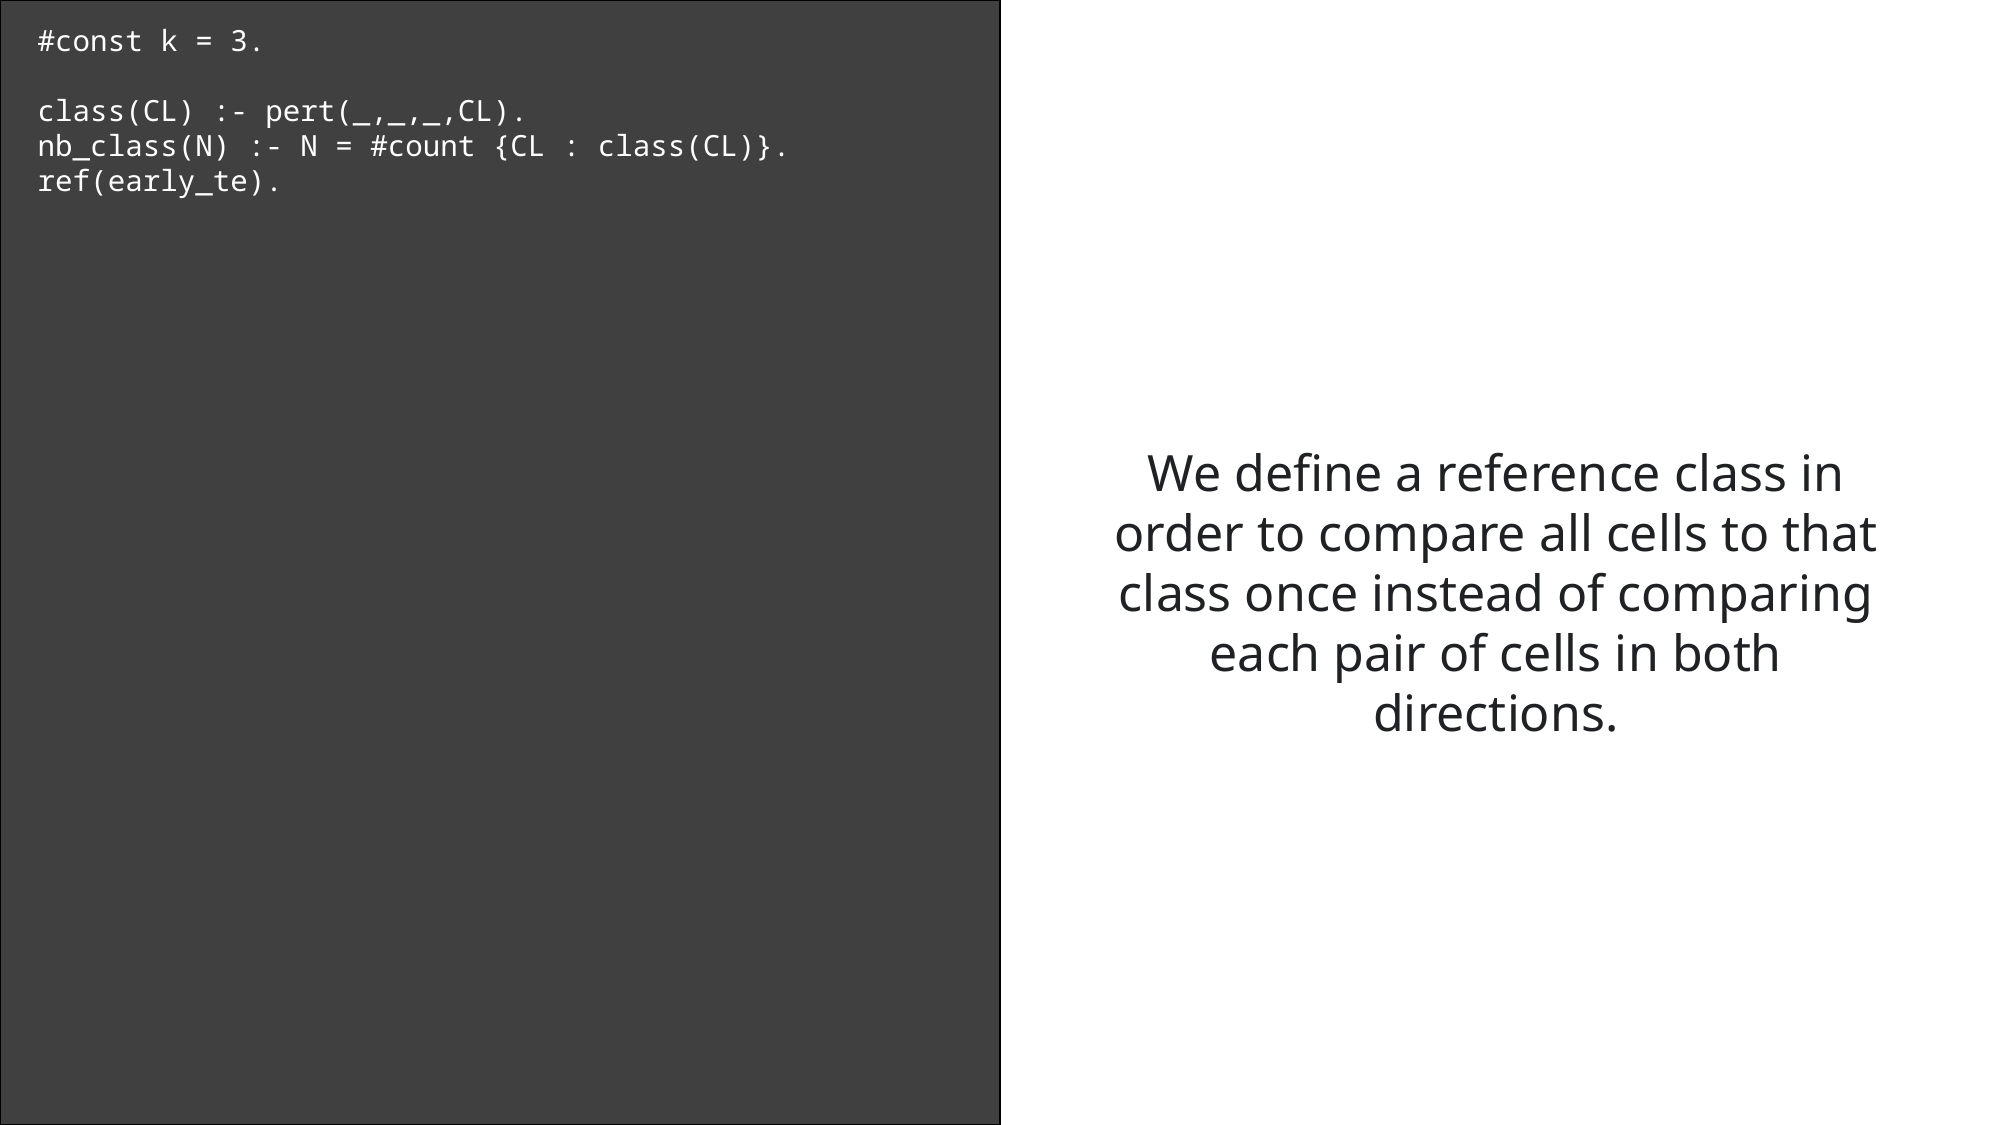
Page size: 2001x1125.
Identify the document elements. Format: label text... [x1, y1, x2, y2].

text_box We define a reference class in order to compare all cells to that class once instead of comparing each pair of cells in both directions. [1080, 433, 1912, 749]
text_box #const k = 3. class(CL) :- pert(_,_,_,CL). nb_class(N) :- N = #count {CL : class(CL)}. ref(early_te). [22, 15, 982, 205]
text_box [0, 0, 1000, 1125]
